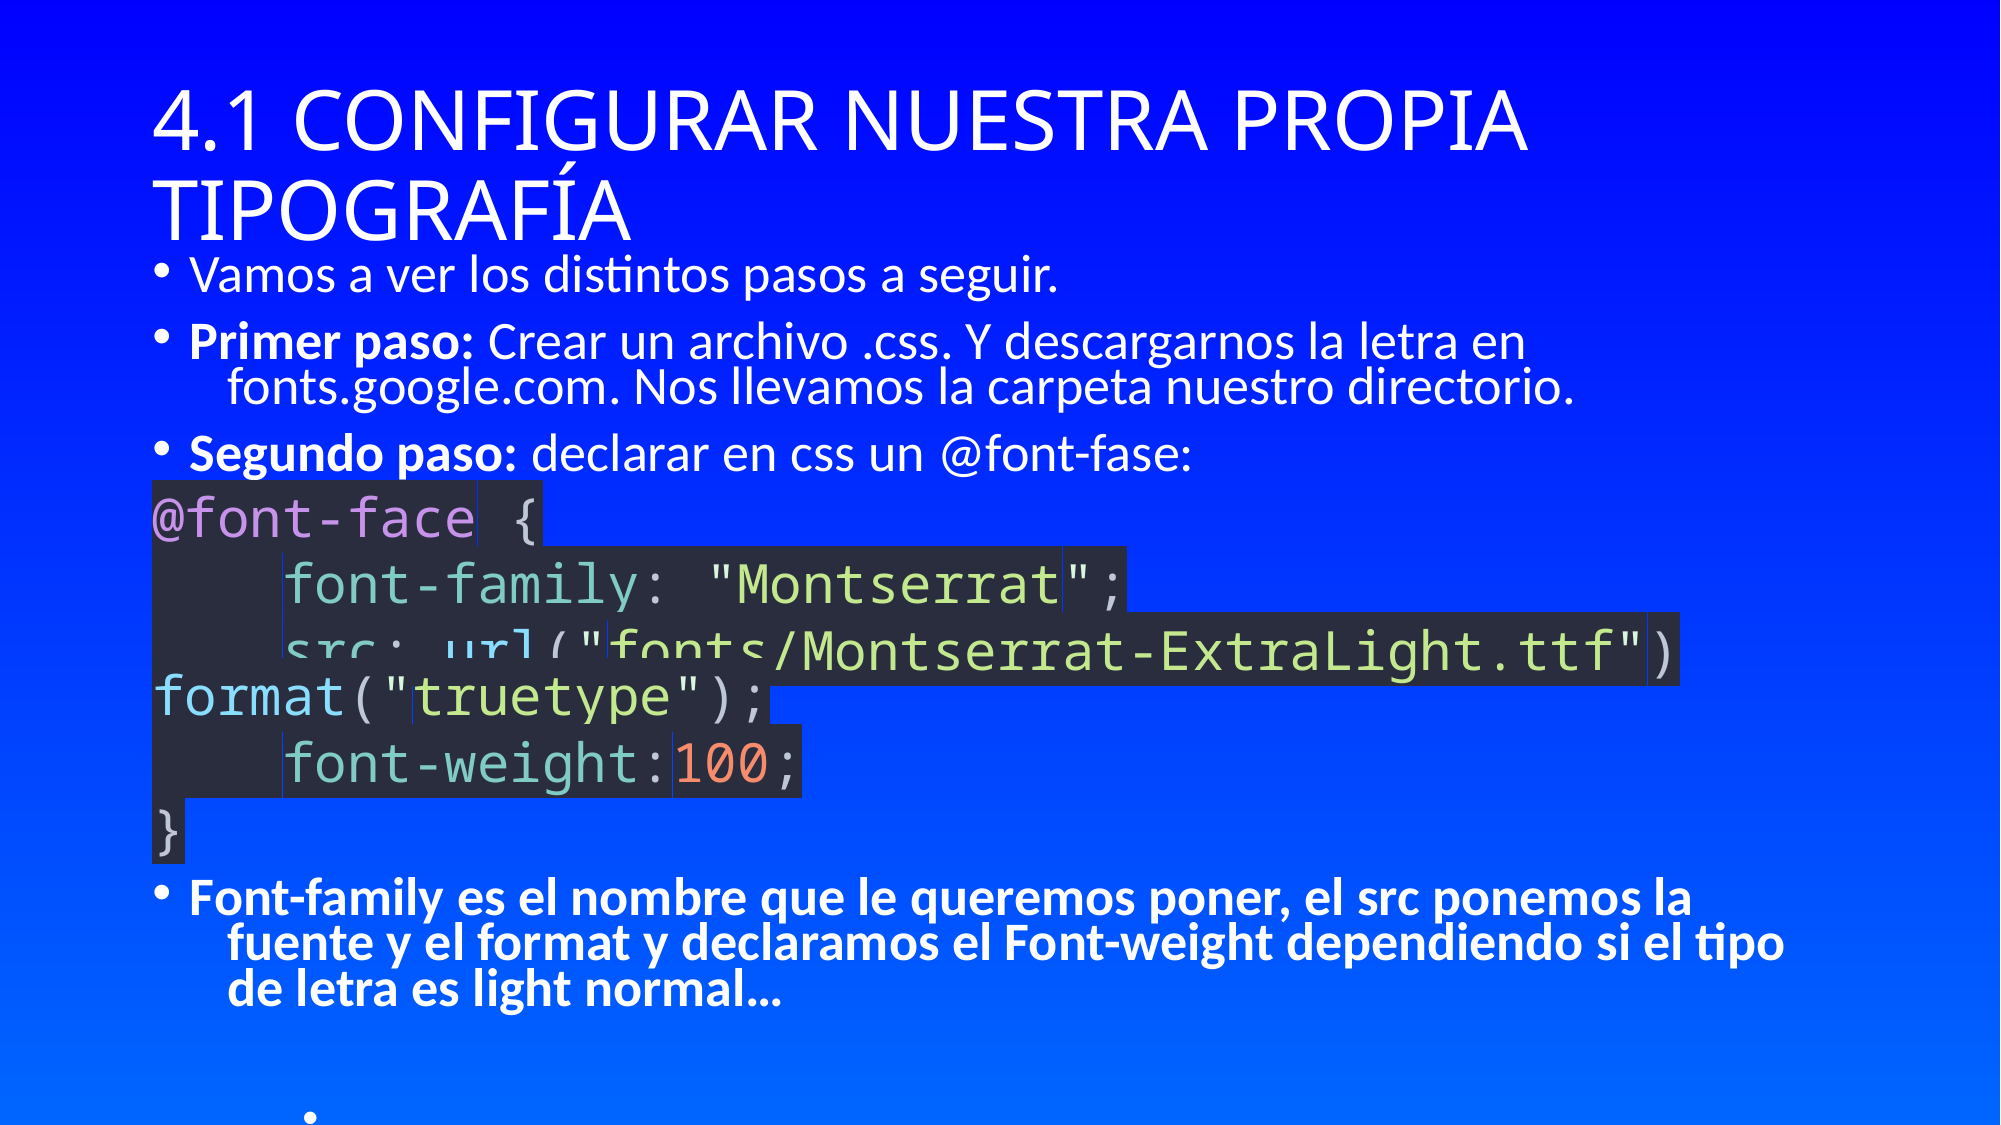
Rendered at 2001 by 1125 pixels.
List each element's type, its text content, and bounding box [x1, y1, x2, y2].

list Vamos a ver los distintos pasos a seguir. Primer paso: Crear un archivo .css. Y descargarnos la letra en fonts.google.com. Nos llevamos la carpeta nuestro directorio. Segundo paso: declarar en css un @font-fase: @font-face { font-family: "Montserrat"; src: url("fonts/Montserrat-ExtraLight.ttf") format("truetype"); font-weight:100; } Font-family es el nombre que le queremos poner, el src ponemos la fuente y el format y declaramos el Font-weight dependiendo si el tipo de letra es light normal… [137, 248, 1863, 1092]
title 4.1 CONFIGURAR NUESTRA PROPIA TIPOGRAFÍA [137, 59, 1863, 248]
